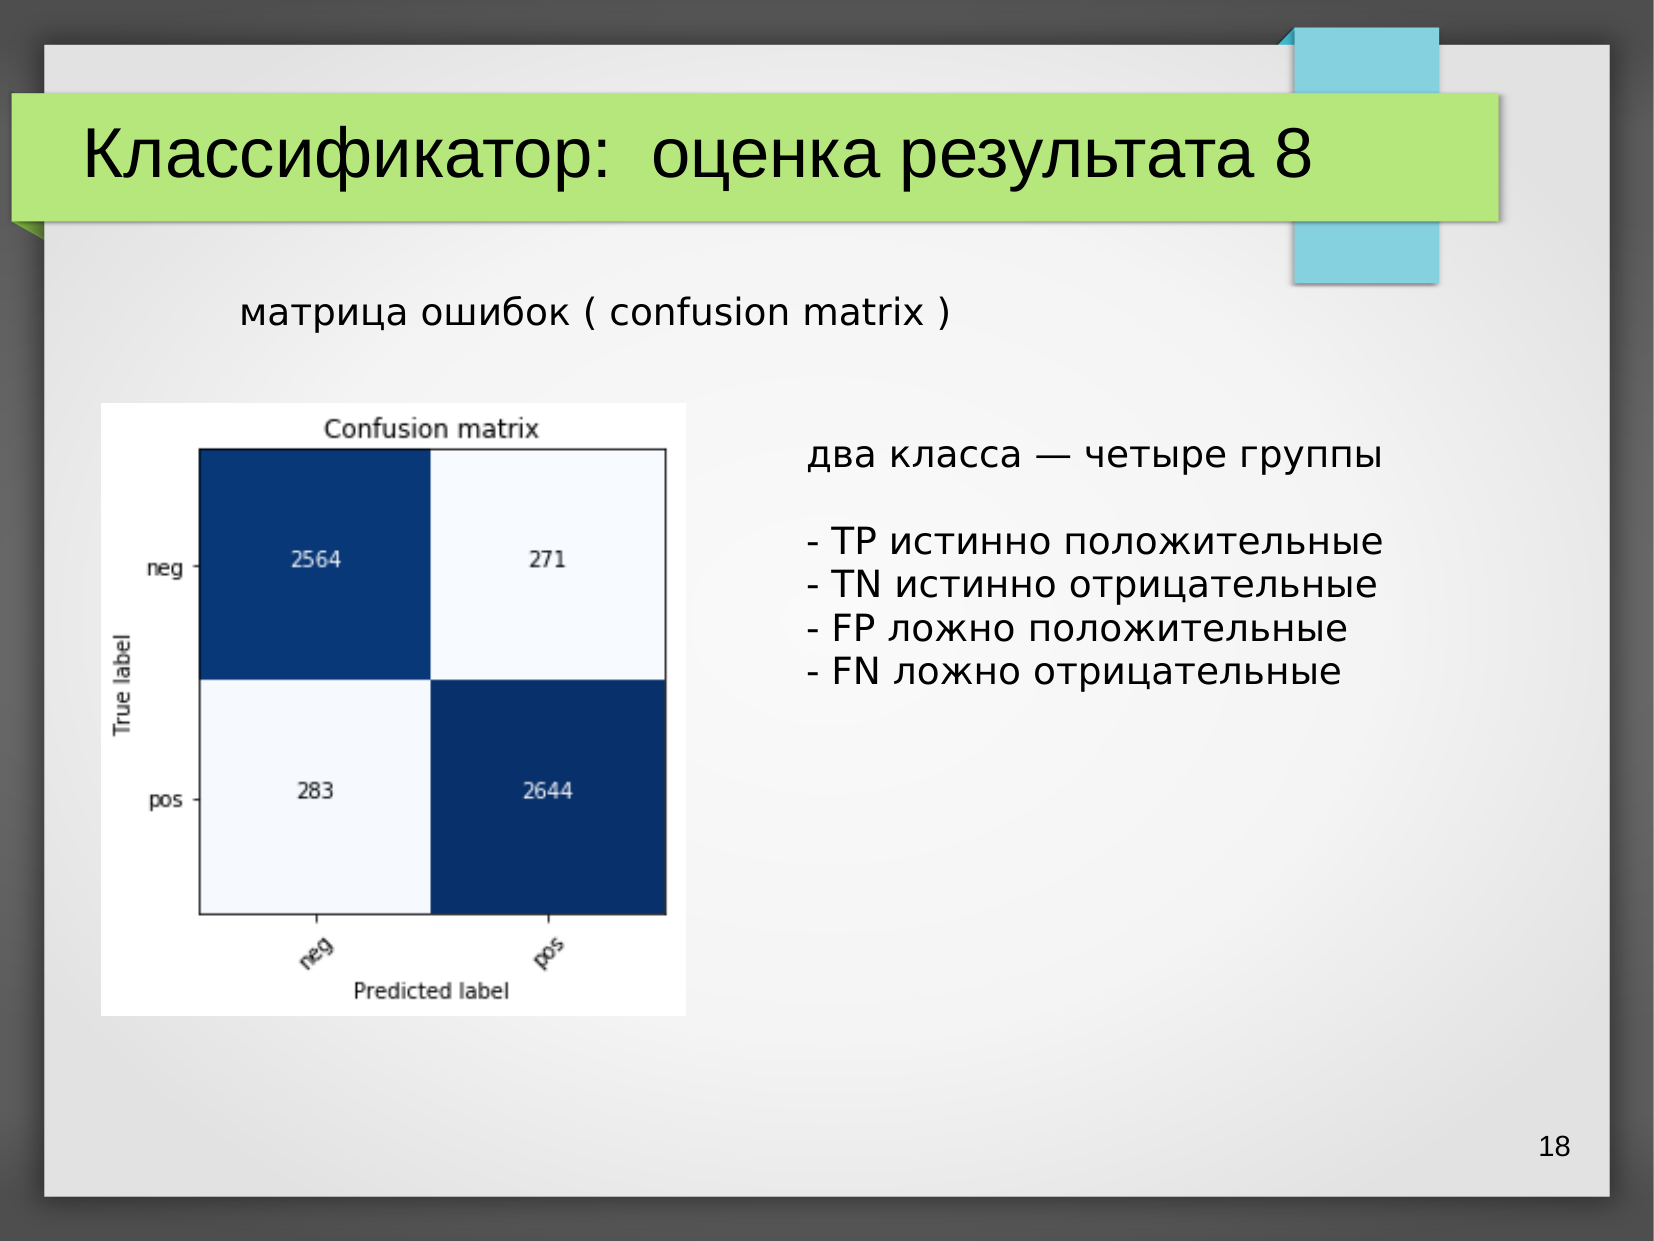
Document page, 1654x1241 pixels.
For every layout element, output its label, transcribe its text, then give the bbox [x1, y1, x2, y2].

title Классификатор: оценка результата 8 [82, 49, 1571, 257]
text_box матрица ошибок ( confusion matrix ) [224, 283, 969, 342]
picture [0, 0, 1654, 1241]
text_box два класса — четыре группы - TP истинно положительные - TN истинно отрицательные - FP ложно положительные - FN ложно отрицательные [791, 425, 1501, 922]
